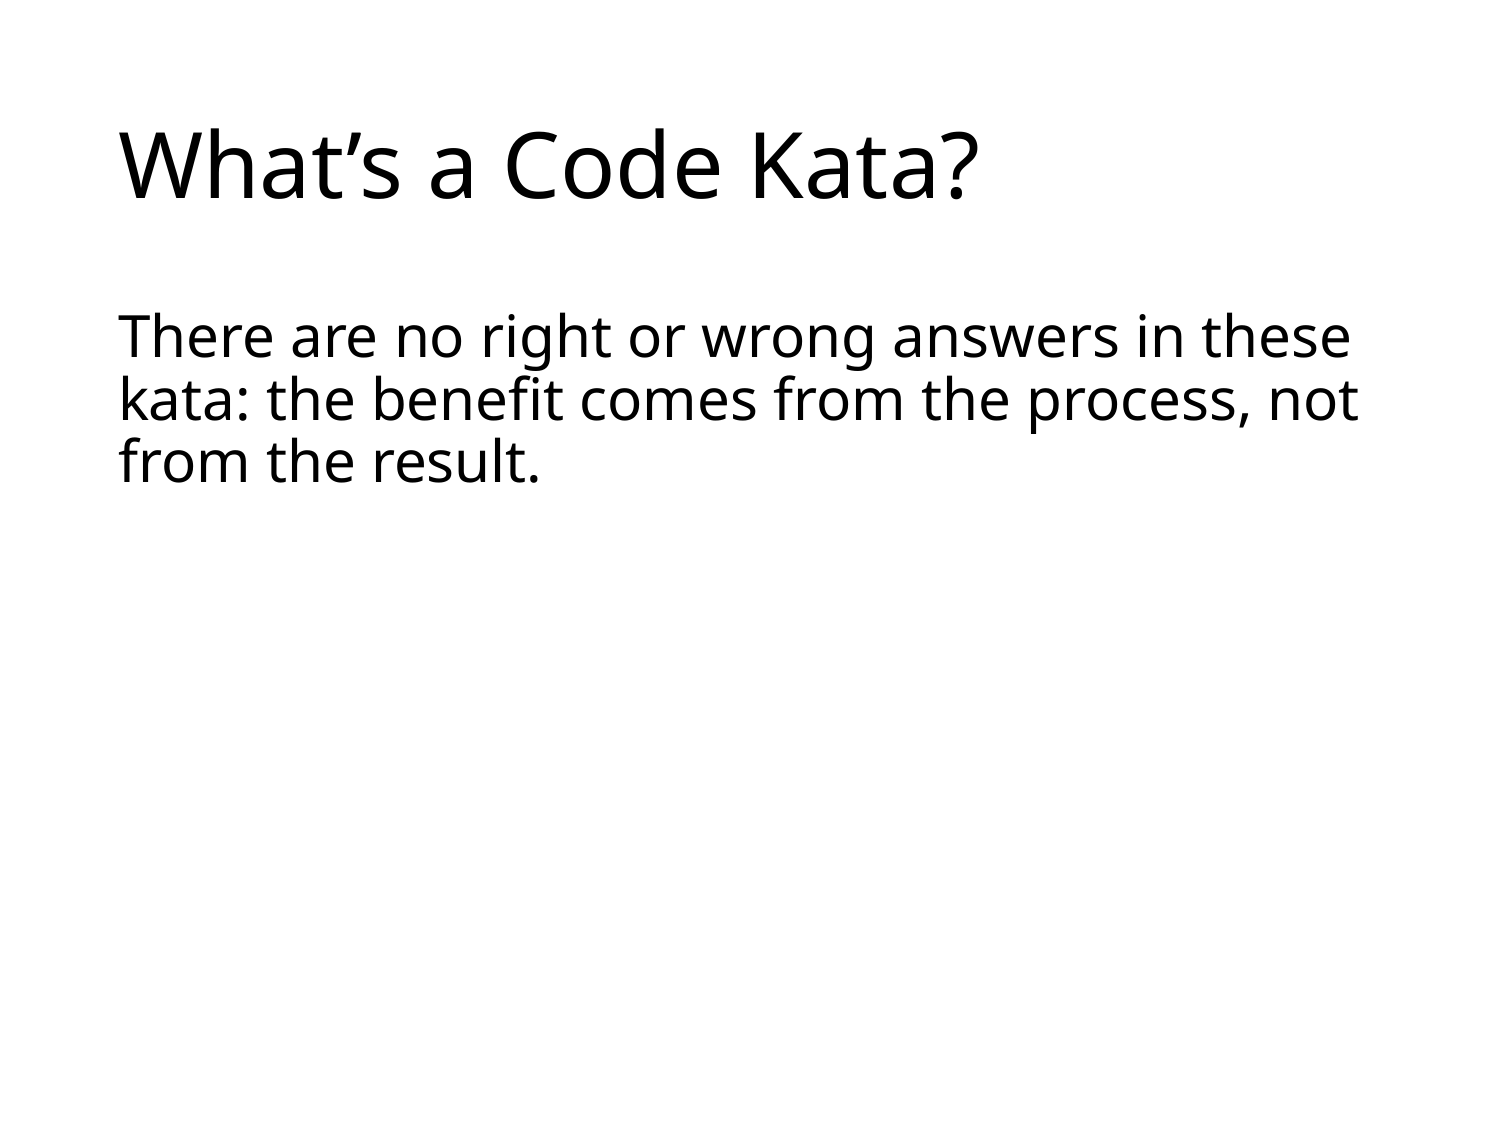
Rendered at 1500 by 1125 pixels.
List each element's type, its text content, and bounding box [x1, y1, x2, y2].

title What’s a Code Kata? [103, 59, 1397, 278]
list There are no right or wrong answers in these kata: the benefit comes from the process, not from the result. [103, 299, 1397, 1014]
